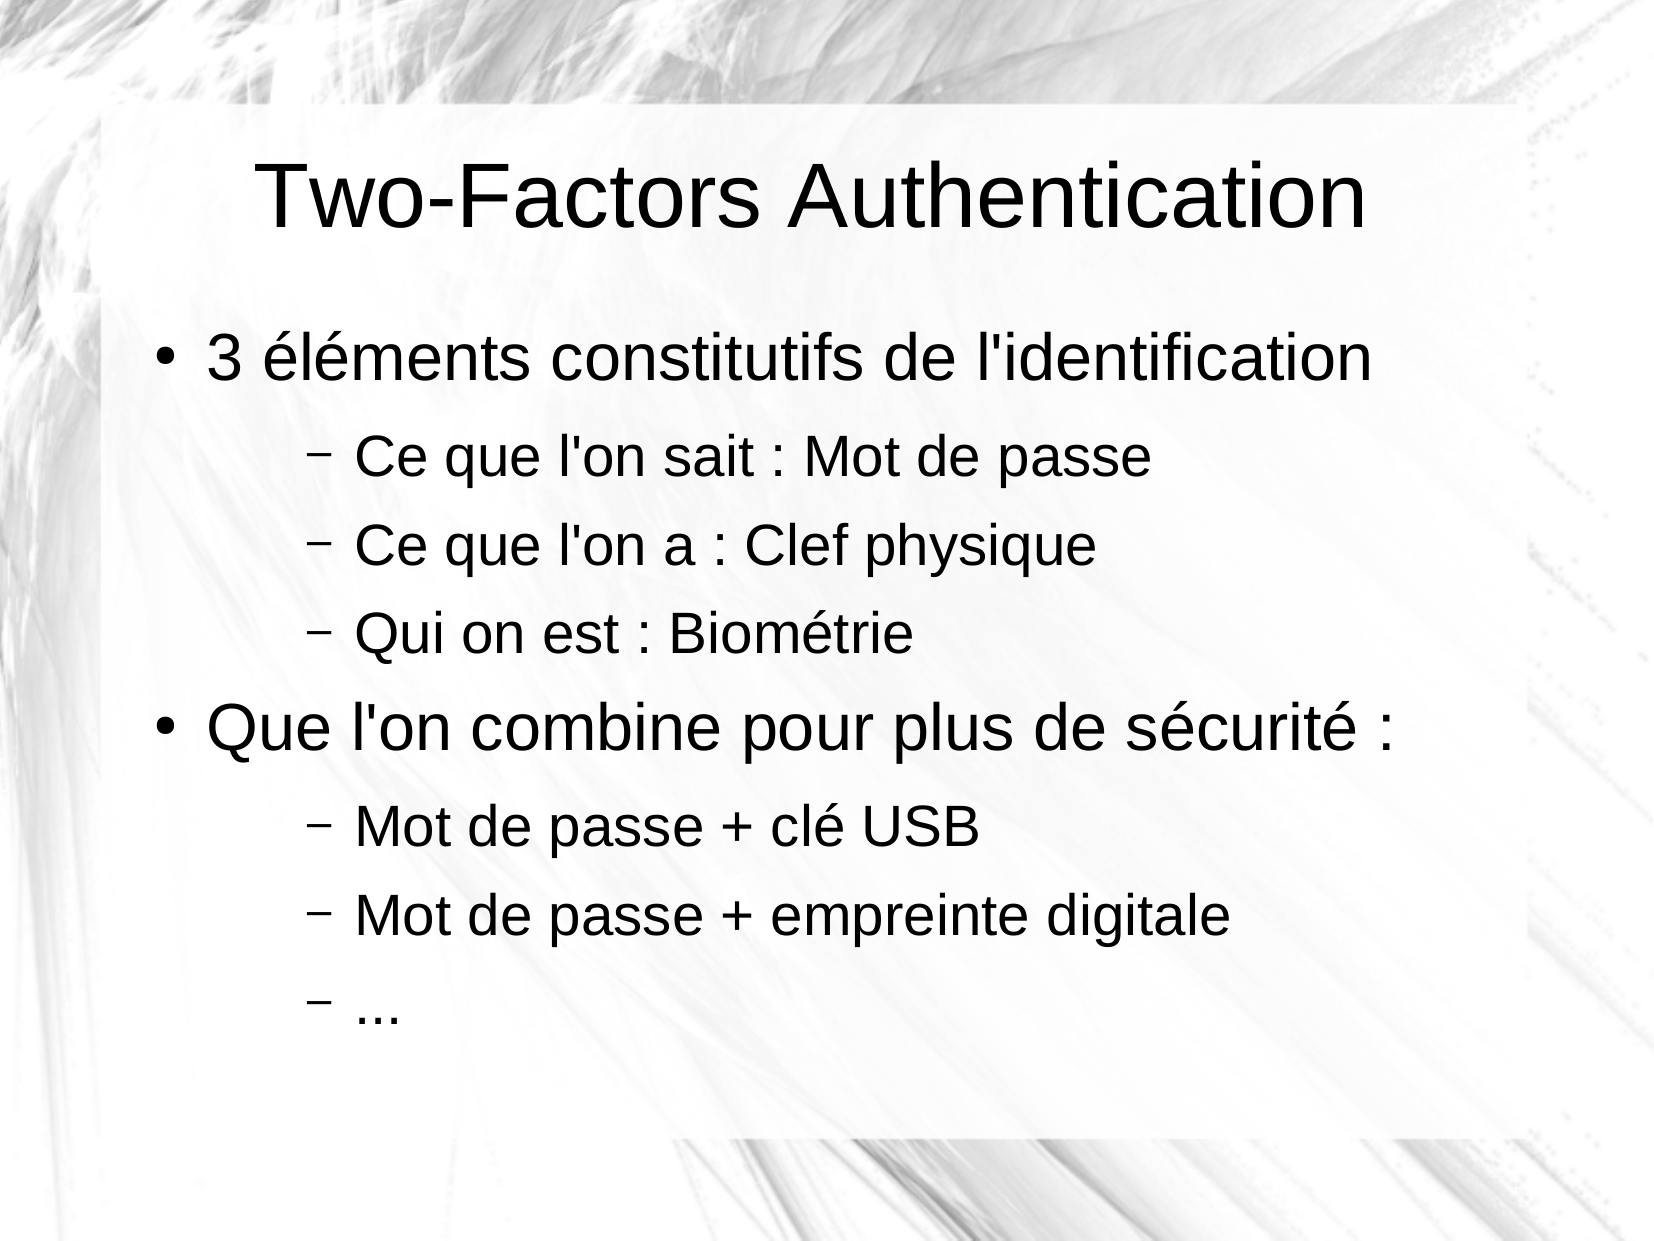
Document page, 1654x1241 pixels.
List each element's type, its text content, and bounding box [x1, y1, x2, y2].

picture [0, 0, 1654, 1241]
list 3 éléments constitutifs de l'identification Ce que l'on sait : Mot de passe Ce que l'on a : Clef physique Qui on est : Biométrie Que l'on combine pour plus de sécurité : Mot de passe + clé USB Mot de passe + empreinte digitale ... [118, 319, 1571, 1037]
title Two-Factors Authentication [118, 119, 1506, 273]
